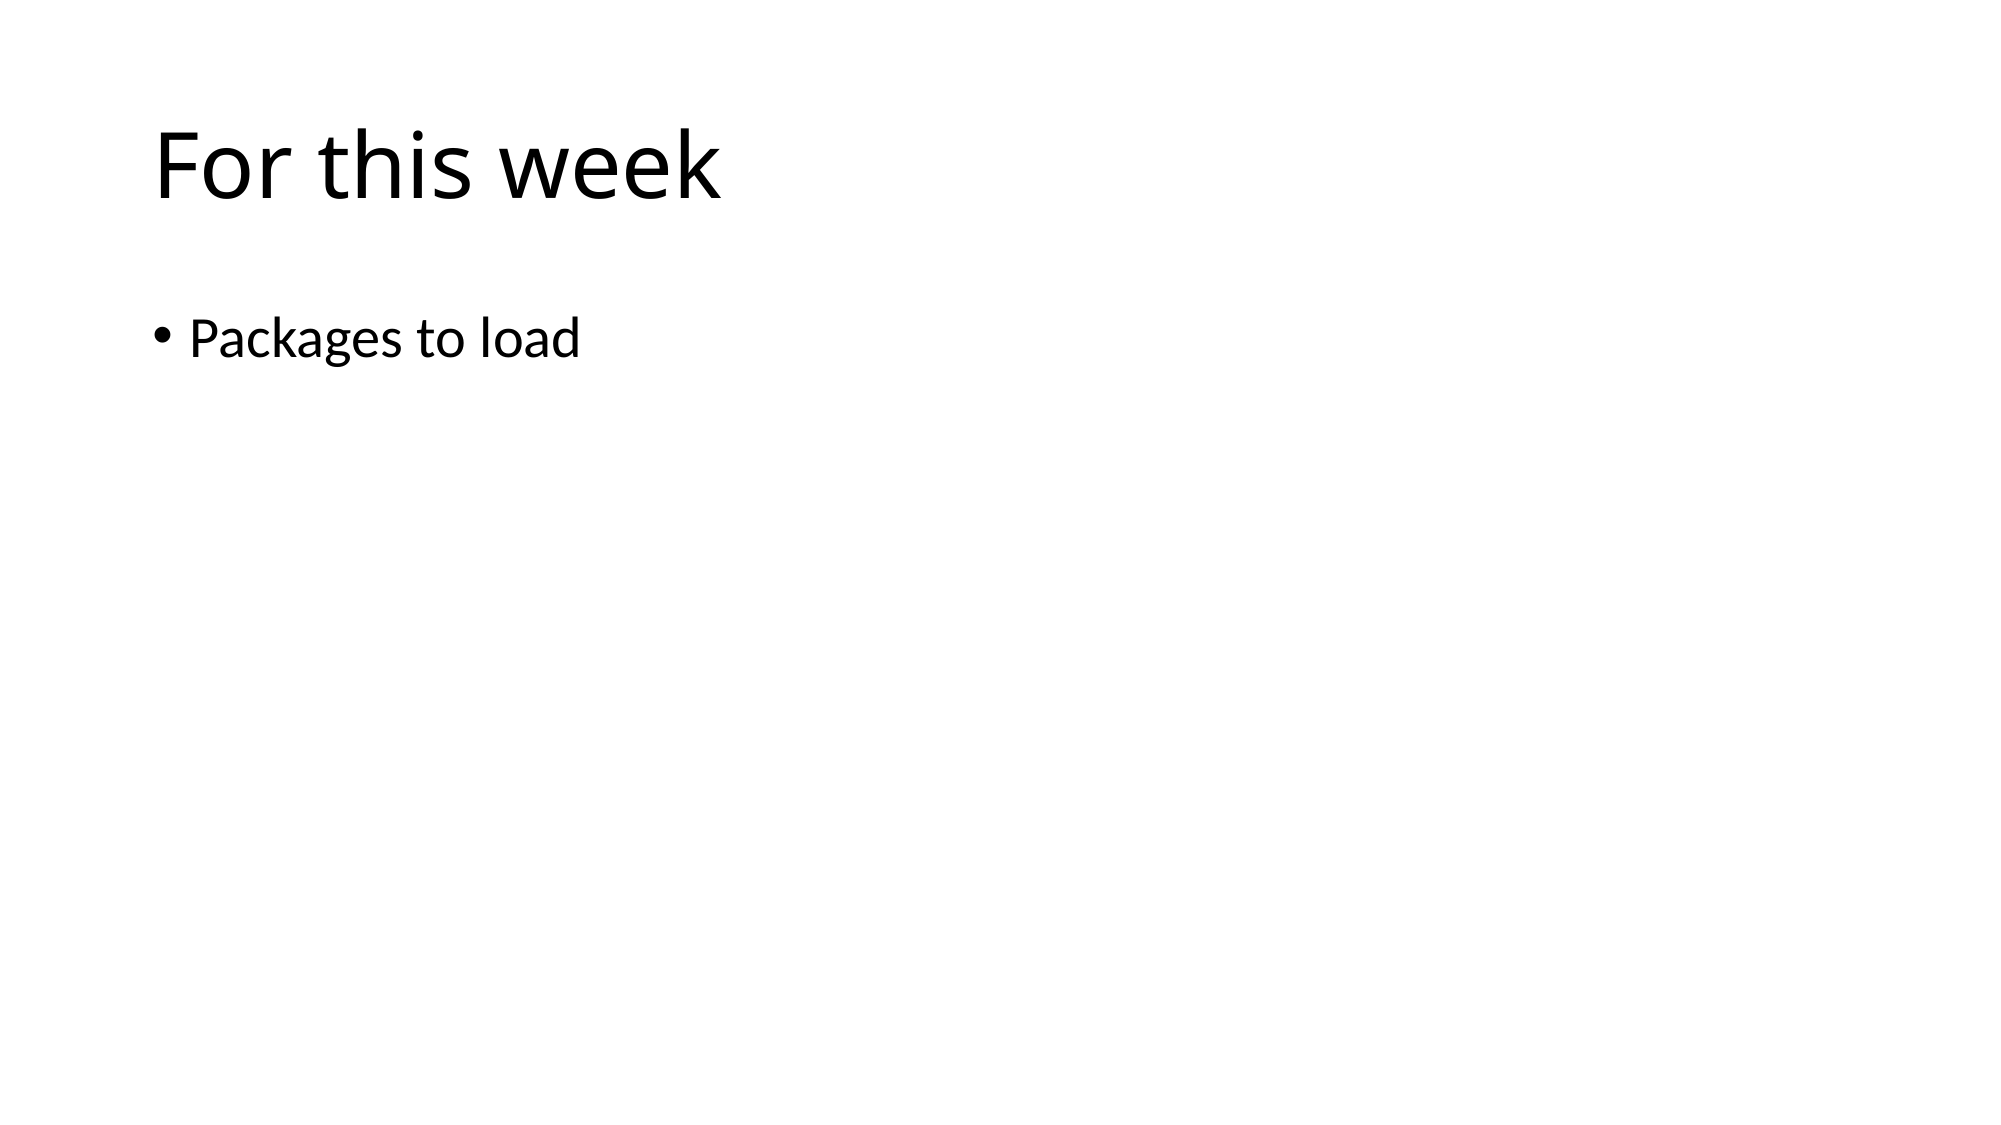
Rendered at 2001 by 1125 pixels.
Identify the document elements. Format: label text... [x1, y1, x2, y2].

title For this week [137, 59, 1863, 278]
list Packages to load [137, 299, 1863, 1014]
